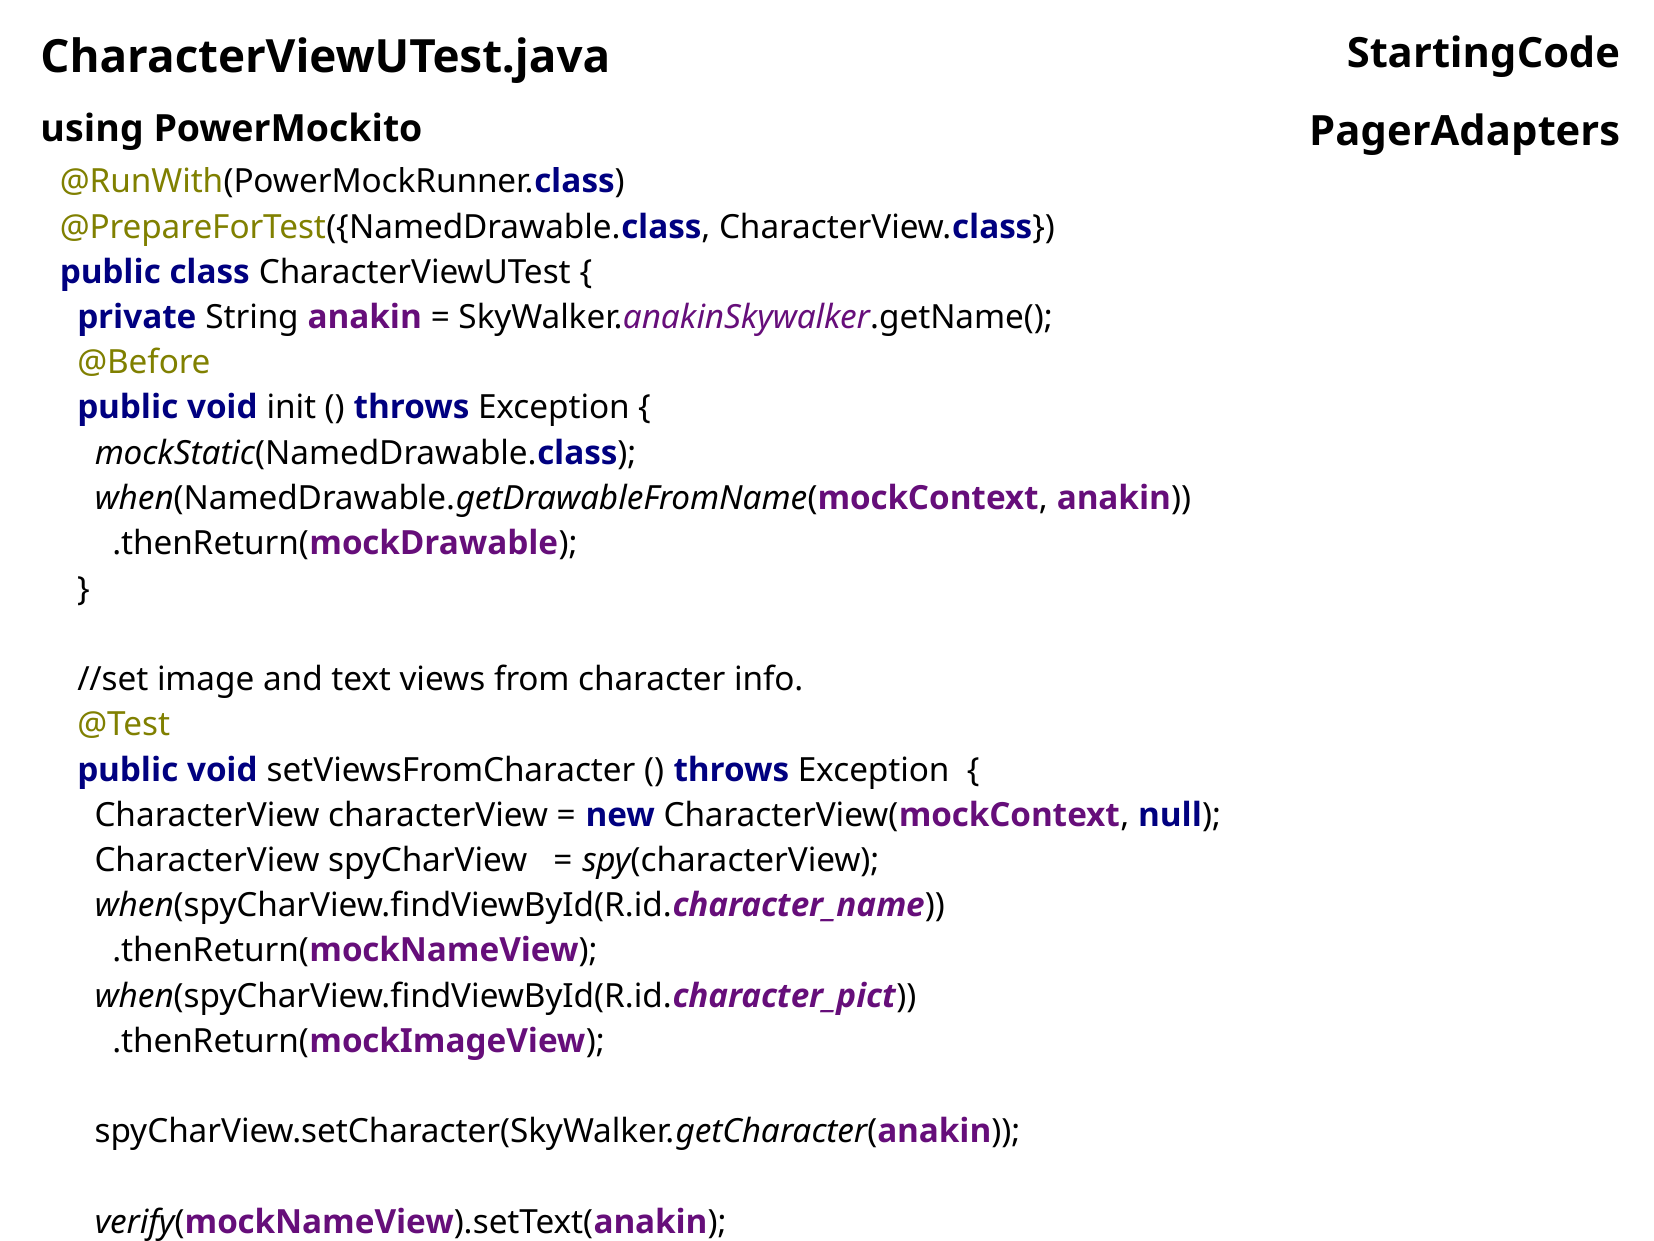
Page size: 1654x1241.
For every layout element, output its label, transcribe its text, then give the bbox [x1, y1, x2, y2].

text_box @RunWith(PowerMockRunner.class) @PrepareForTest({NamedDrawable.class, CharacterView.class}) public class CharacterViewUTest { private String anakin = SkyWalker.anakinSkywalker.getName(); @Before public void init () throws Exception { mockStatic(NamedDrawable.class); when(NamedDrawable.getDrawableFromName(mockContext, anakin)) .thenReturn(mockDrawable); } //set image and text views from character info. @Test public void setViewsFromCharacter () throws Exception { CharacterView characterView = new CharacterView(mockContext, null); CharacterView spyCharView = spy(characterView); when(spyCharView.findViewById(R.id.character_name)) .thenReturn(mockNameView); when(spyCharView.findViewById(R.id.character_pict)) .thenReturn(mockImageView); spyCharView.setCharacter(SkyWalker.getCharacter(anakin)); verify(mockNameView).setText(anakin); verify(mockImageView).setImageDrawable(mockDrawable); } [45, 167, 1621, 1201]
table_cell PagerAdapters [831, 94, 1635, 166]
table_header StartingCode [831, 16, 1635, 93]
table_header CharacterViewUTest.java [26, 16, 830, 93]
table_cell using PowerMockito [26, 94, 830, 166]
